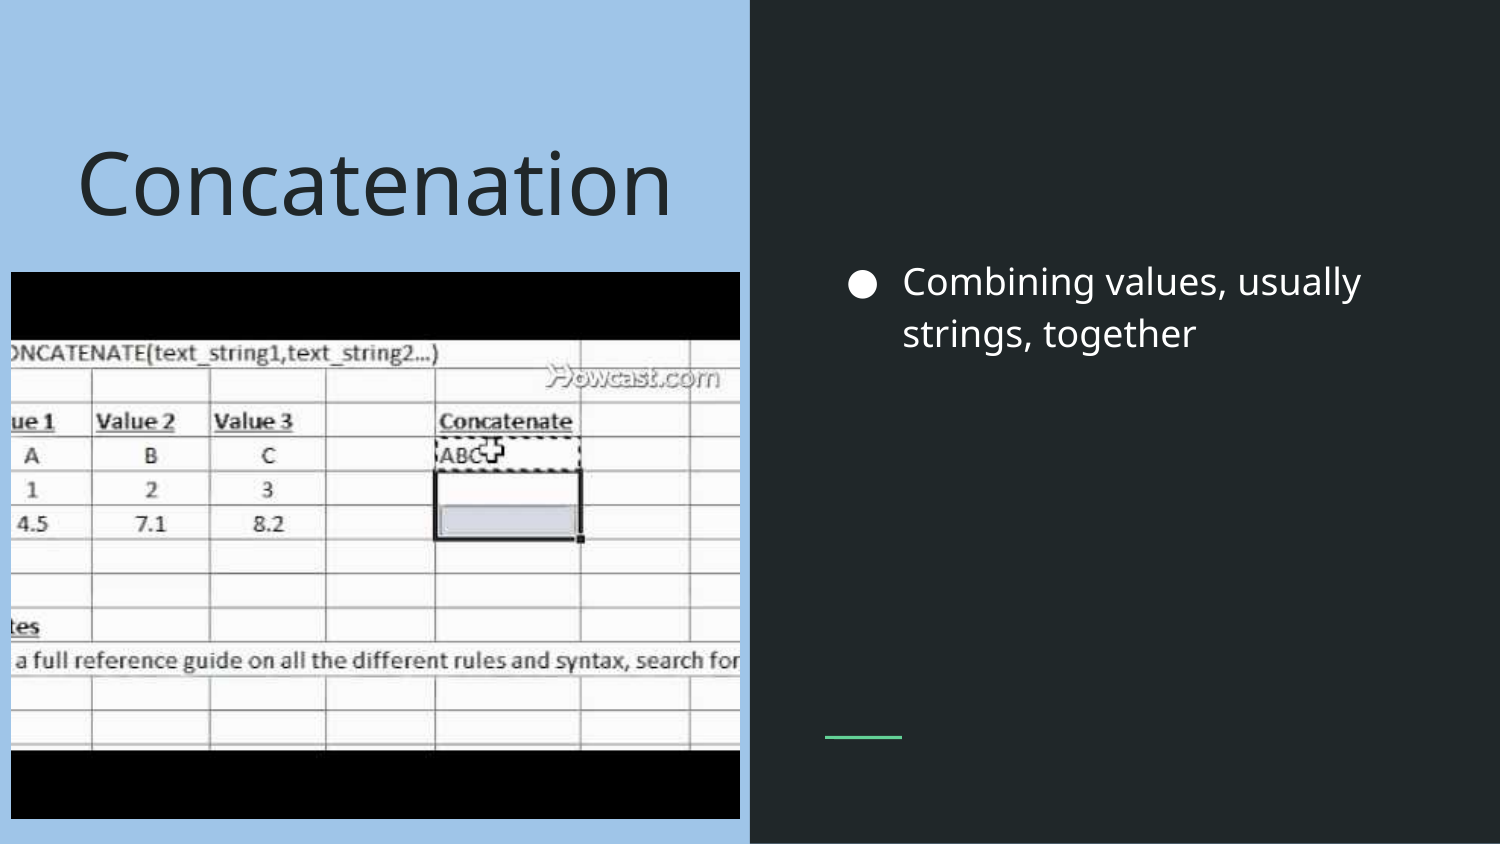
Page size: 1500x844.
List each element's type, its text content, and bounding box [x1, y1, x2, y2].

picture [11, 272, 740, 819]
list Combining values, usually strings, together [812, 0, 1442, 607]
title Concatenation [43, 0, 708, 248]
